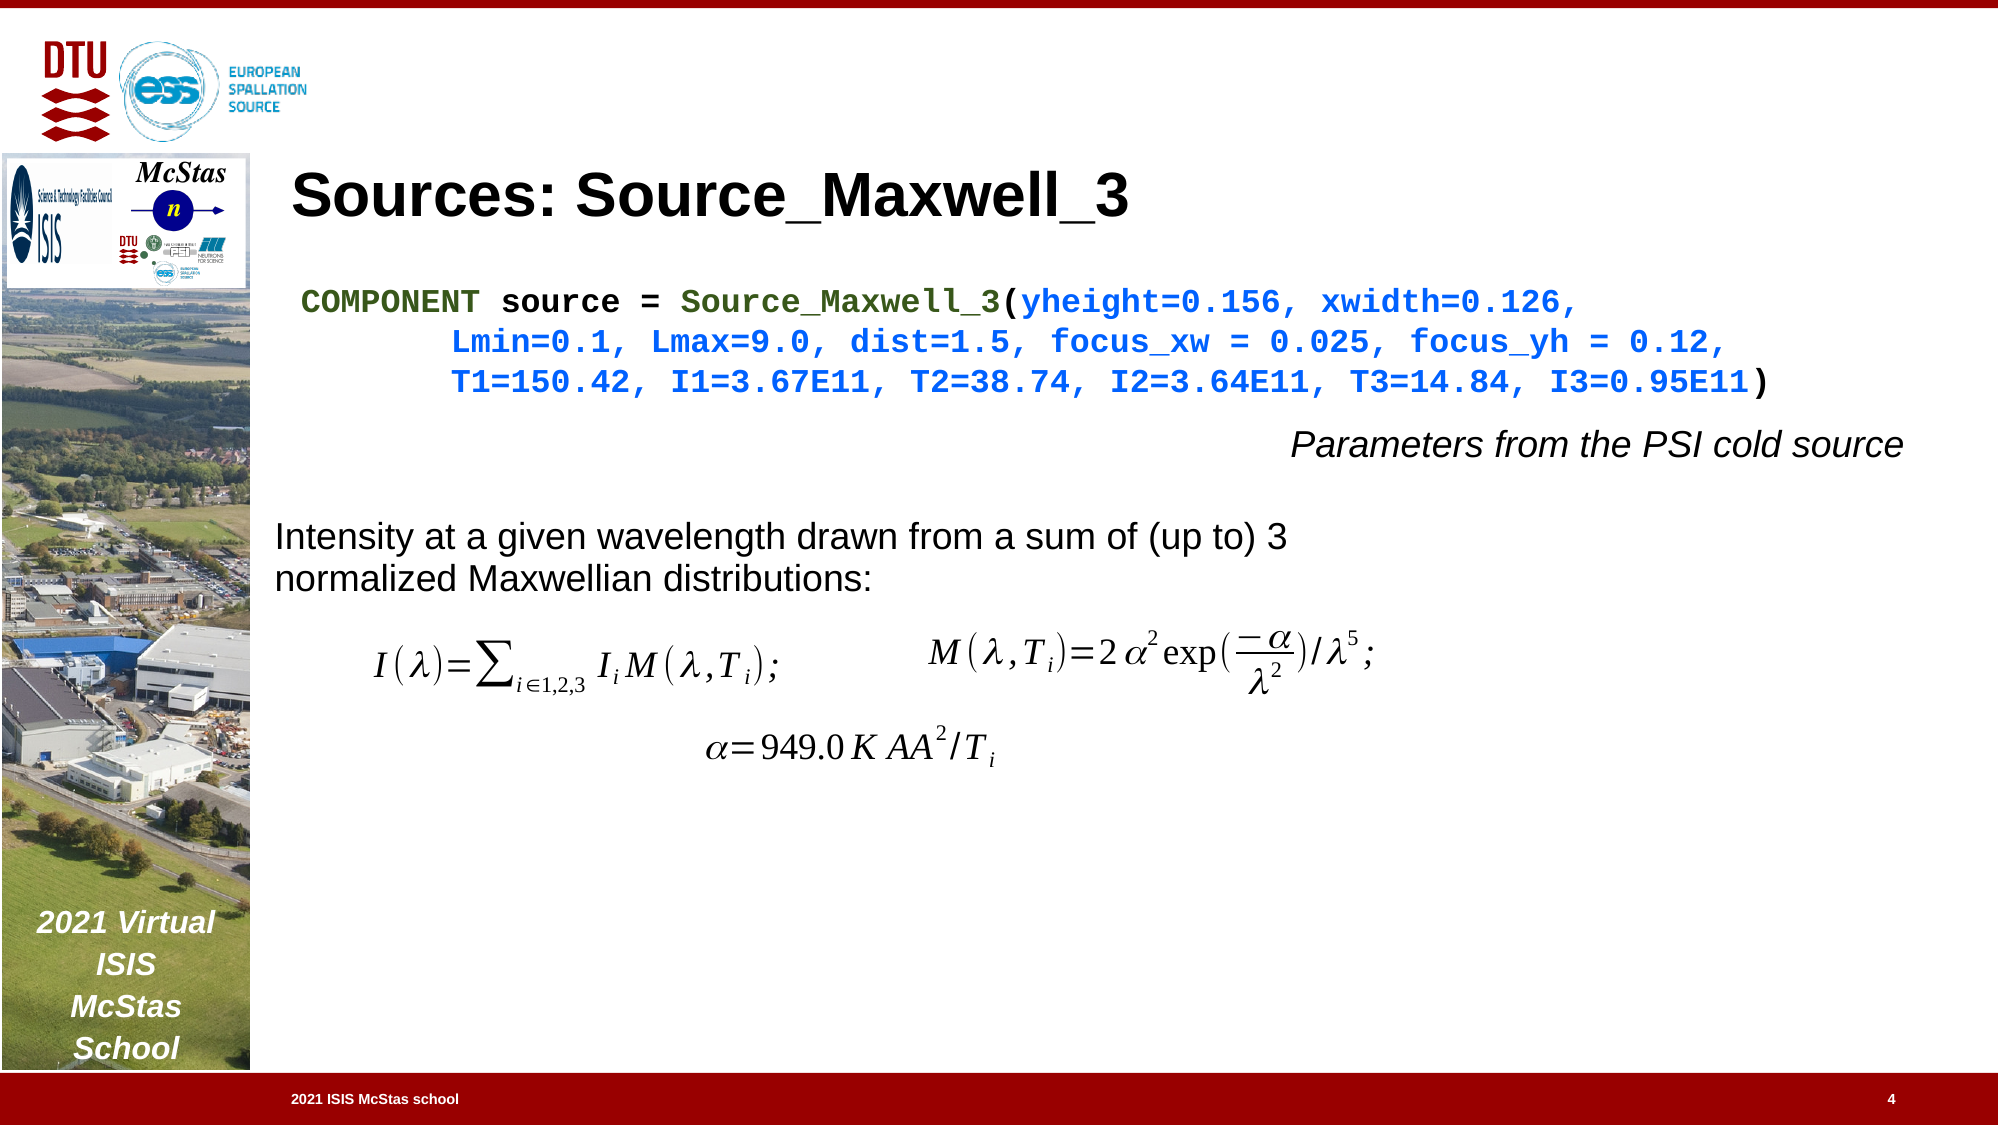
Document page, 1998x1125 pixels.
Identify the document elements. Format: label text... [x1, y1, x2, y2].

chart [366, 638, 786, 697]
slide_number <number> [1887, 1088, 1909, 1110]
text_box COMPONENT source = Source_Maxwell_3(yheight=0.156, xwidth=0.126, Lmin=0.1, Lmax=9.0, dist=1.5, focus_xw = 0.025, focus_yh = 0.12, T1=150.42, I1=3.67E11, T2=38.74, I2=3.64E11, T3=14.84, I3=0.95E11) [293, 271, 1973, 407]
chart [696, 720, 1002, 773]
text_box Parameters from the PSI cold source [1275, 415, 1920, 473]
chart [920, 625, 1382, 697]
picture [2, 153, 250, 1070]
text_box Intensity at a given wavelength drawn from a sum of (up to) 3 normalized Maxwellian distributions: [259, 507, 1347, 607]
title Sources: Source_Maxwell_3 [291, 69, 1819, 230]
picture [119, 41, 307, 142]
